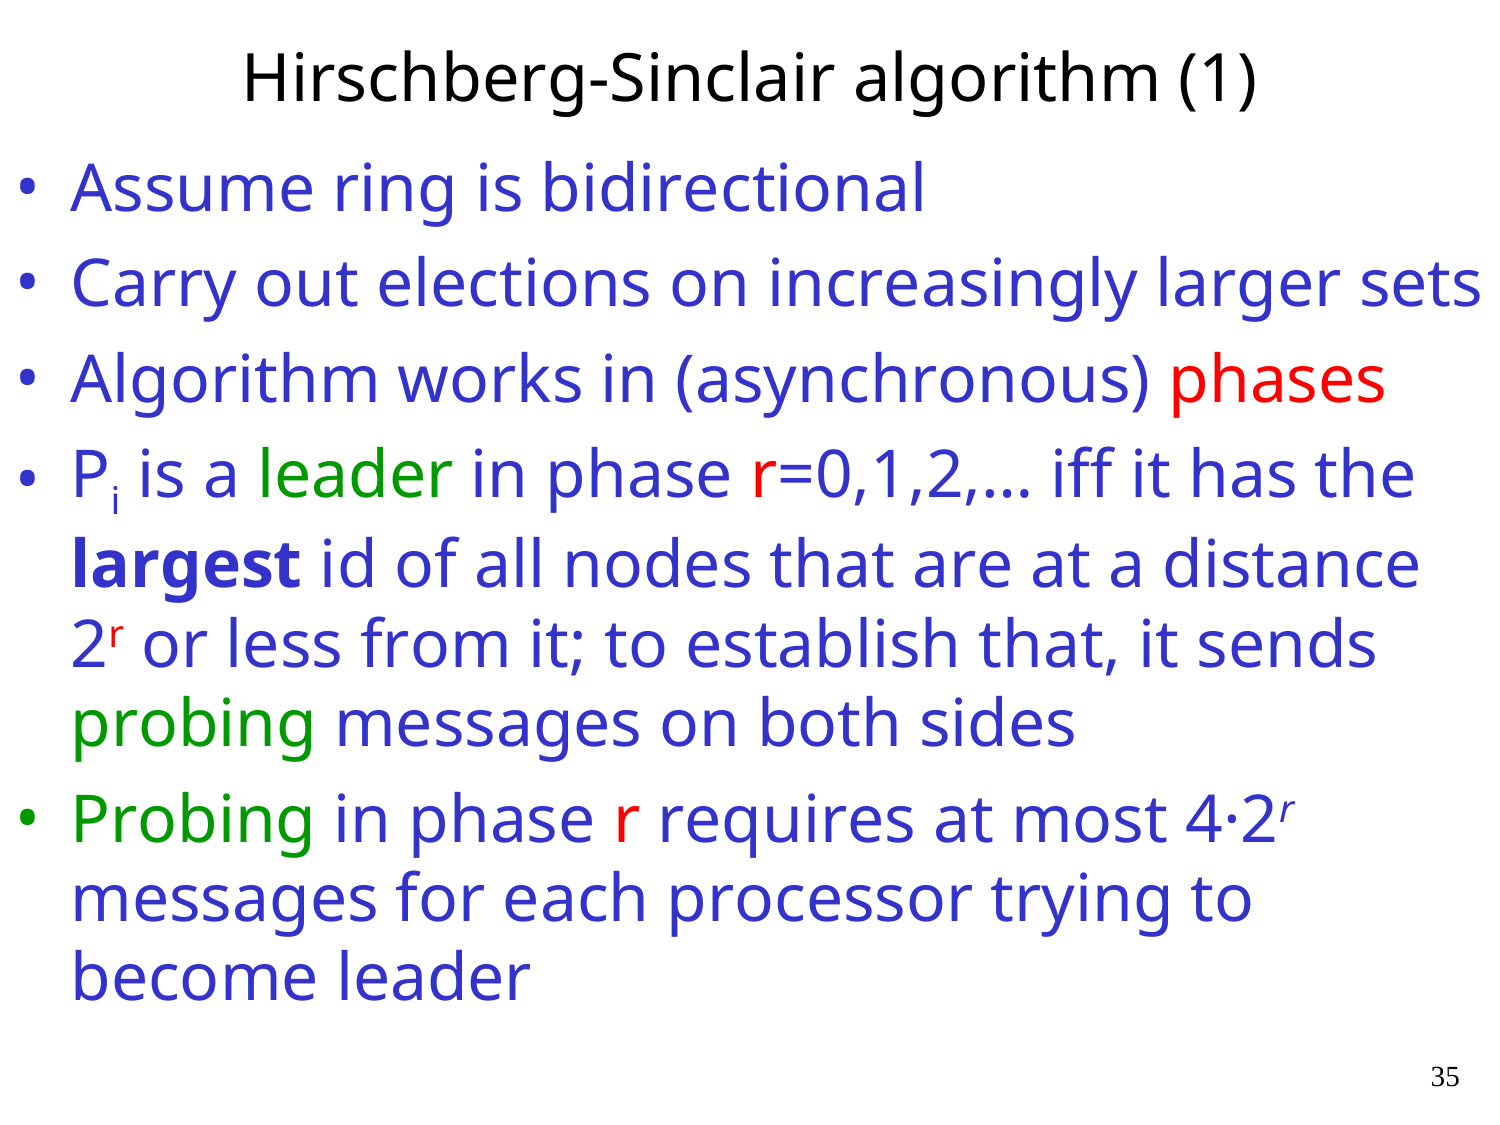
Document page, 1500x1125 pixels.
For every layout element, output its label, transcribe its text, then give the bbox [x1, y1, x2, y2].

title Hirschberg-Sinclair algorithm (1) [24, 24, 1476, 126]
list Assume ring is bidirectional Carry out elections on increasingly larger sets Algorithm works in (asynchronous) phases Pi is a leader in phase r=0,1,2,… iff it has the largest id of all nodes that are at a distance 2r or less from it; to establish that, it sends probing messages on both sides Probing in phase r requires at most 4·2r messages for each processor trying to become leader [0, 137, 1500, 1038]
text_box <number> [1162, 1049, 1476, 1101]
